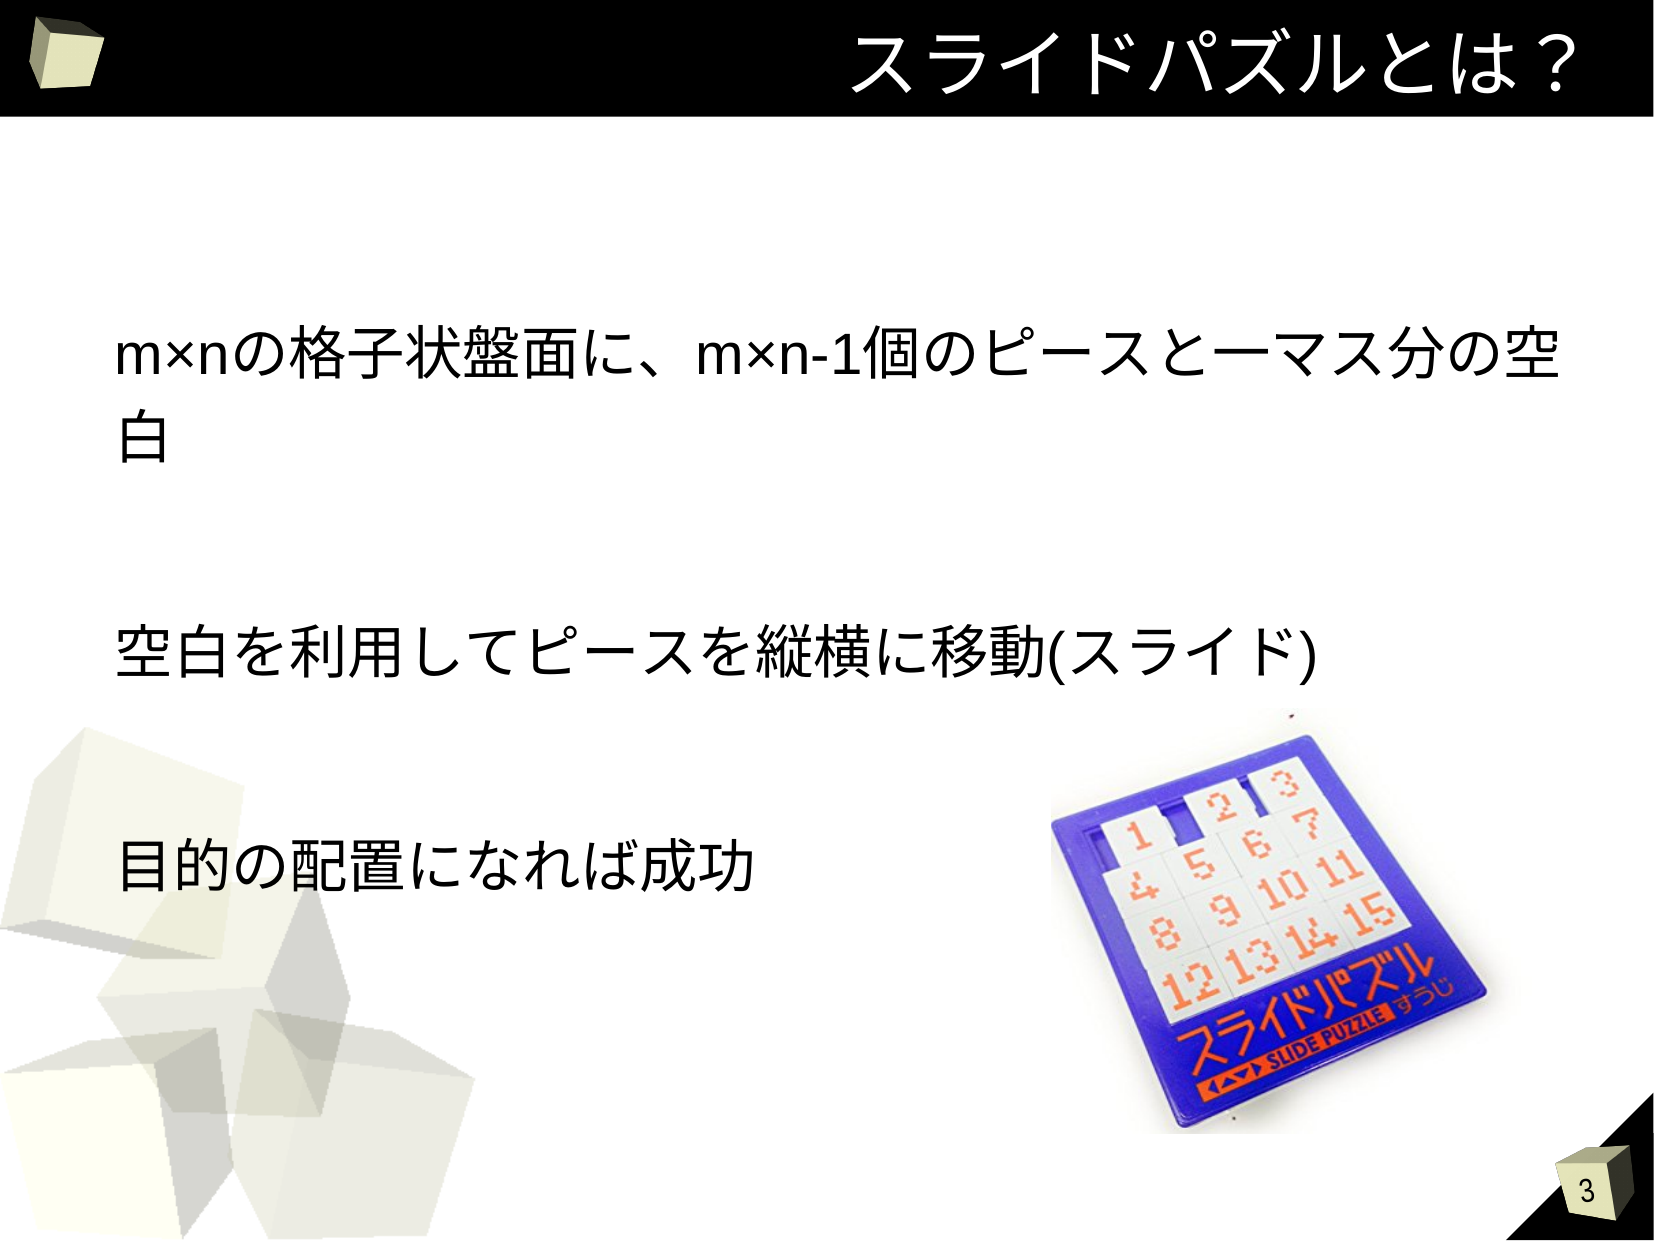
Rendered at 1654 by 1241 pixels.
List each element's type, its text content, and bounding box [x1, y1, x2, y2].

title スライドパズルとは？ [118, 0, 1595, 119]
picture [1051, 708, 1536, 1134]
picture [0, 726, 477, 1241]
list m×nの格子状盤面に、m×n-1個のピースと一マス分の空白 空白を利用してピースを縦横に移動(スライド) 目的の配置になれば成功 [44, 177, 1611, 1214]
